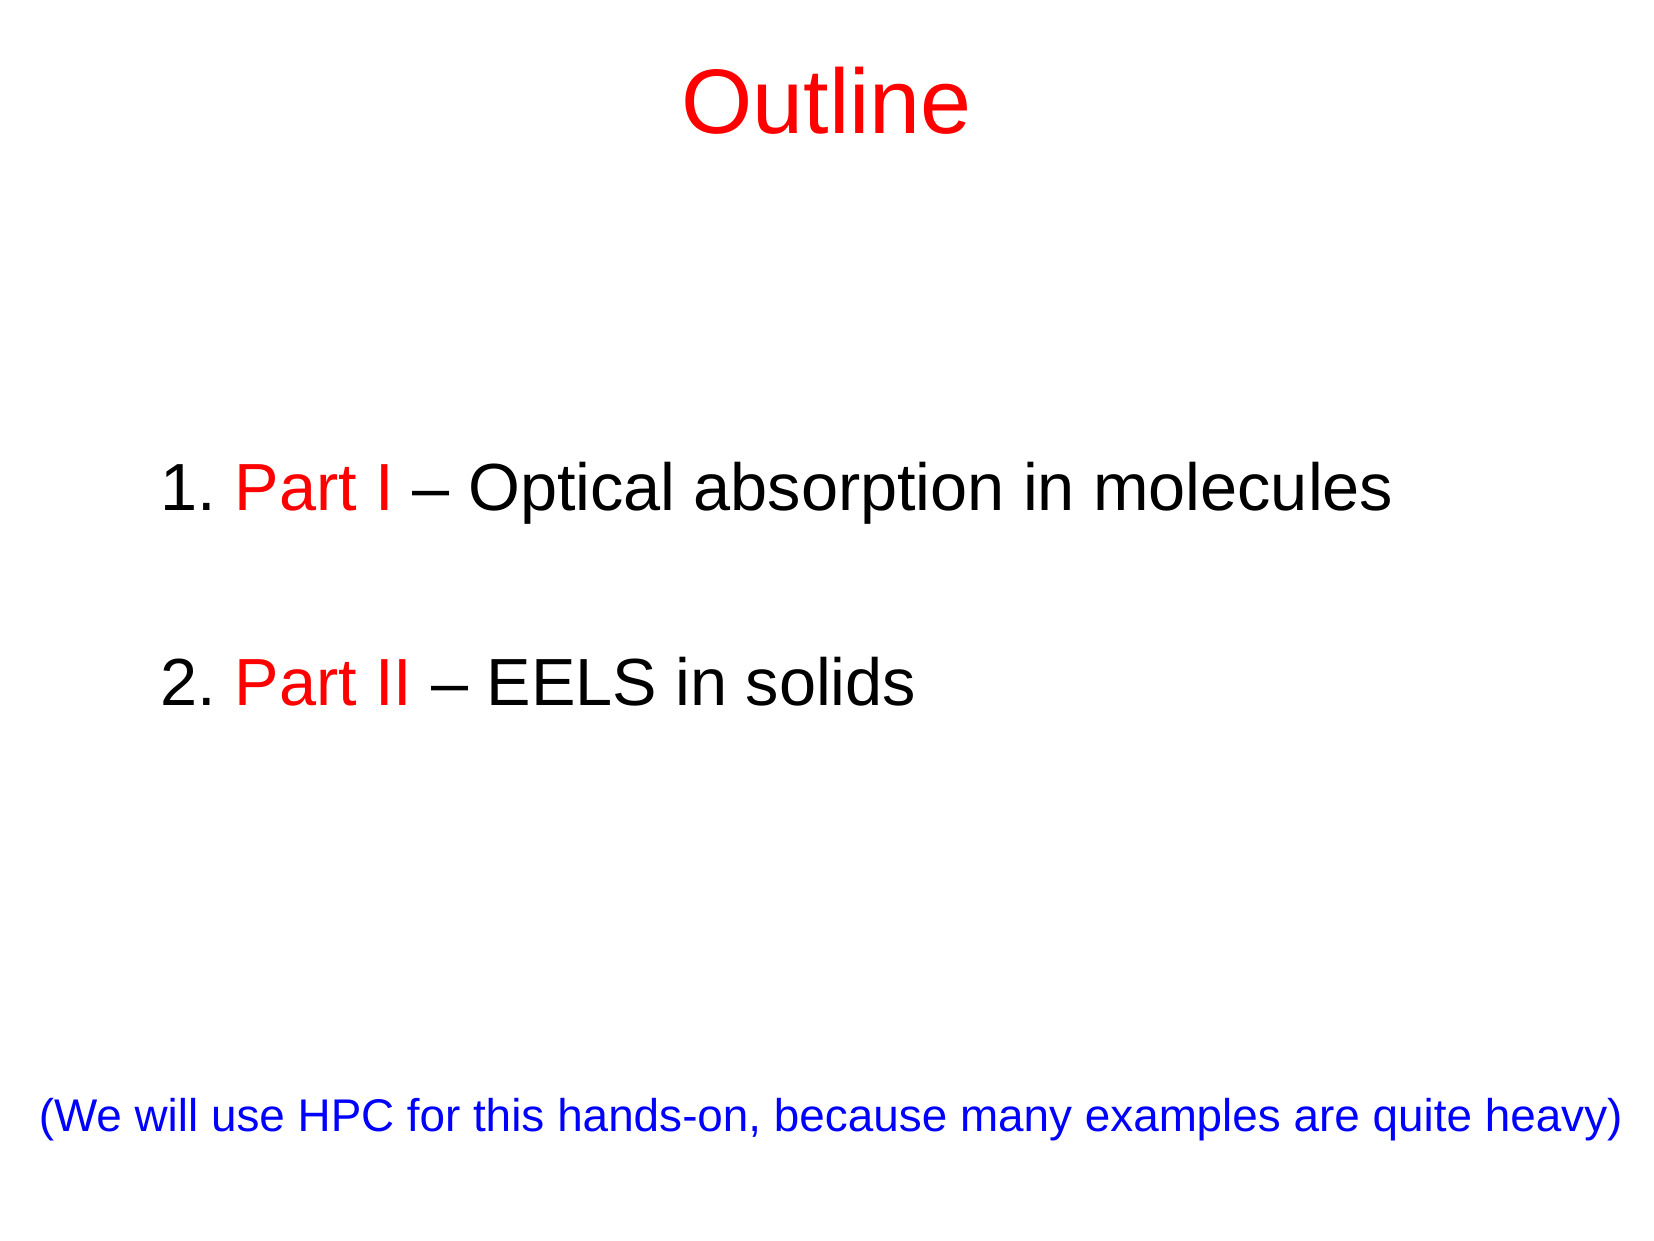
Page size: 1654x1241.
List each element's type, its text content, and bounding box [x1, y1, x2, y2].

title Outline [82, 49, 1571, 257]
text_box (We will use HPC for this hands-on, because many examples are quite heavy) [24, 1083, 1639, 1150]
list 1. Part I – Optical absorption in molecules 2. Part II – EELS in solids [90, 450, 1576, 1083]
